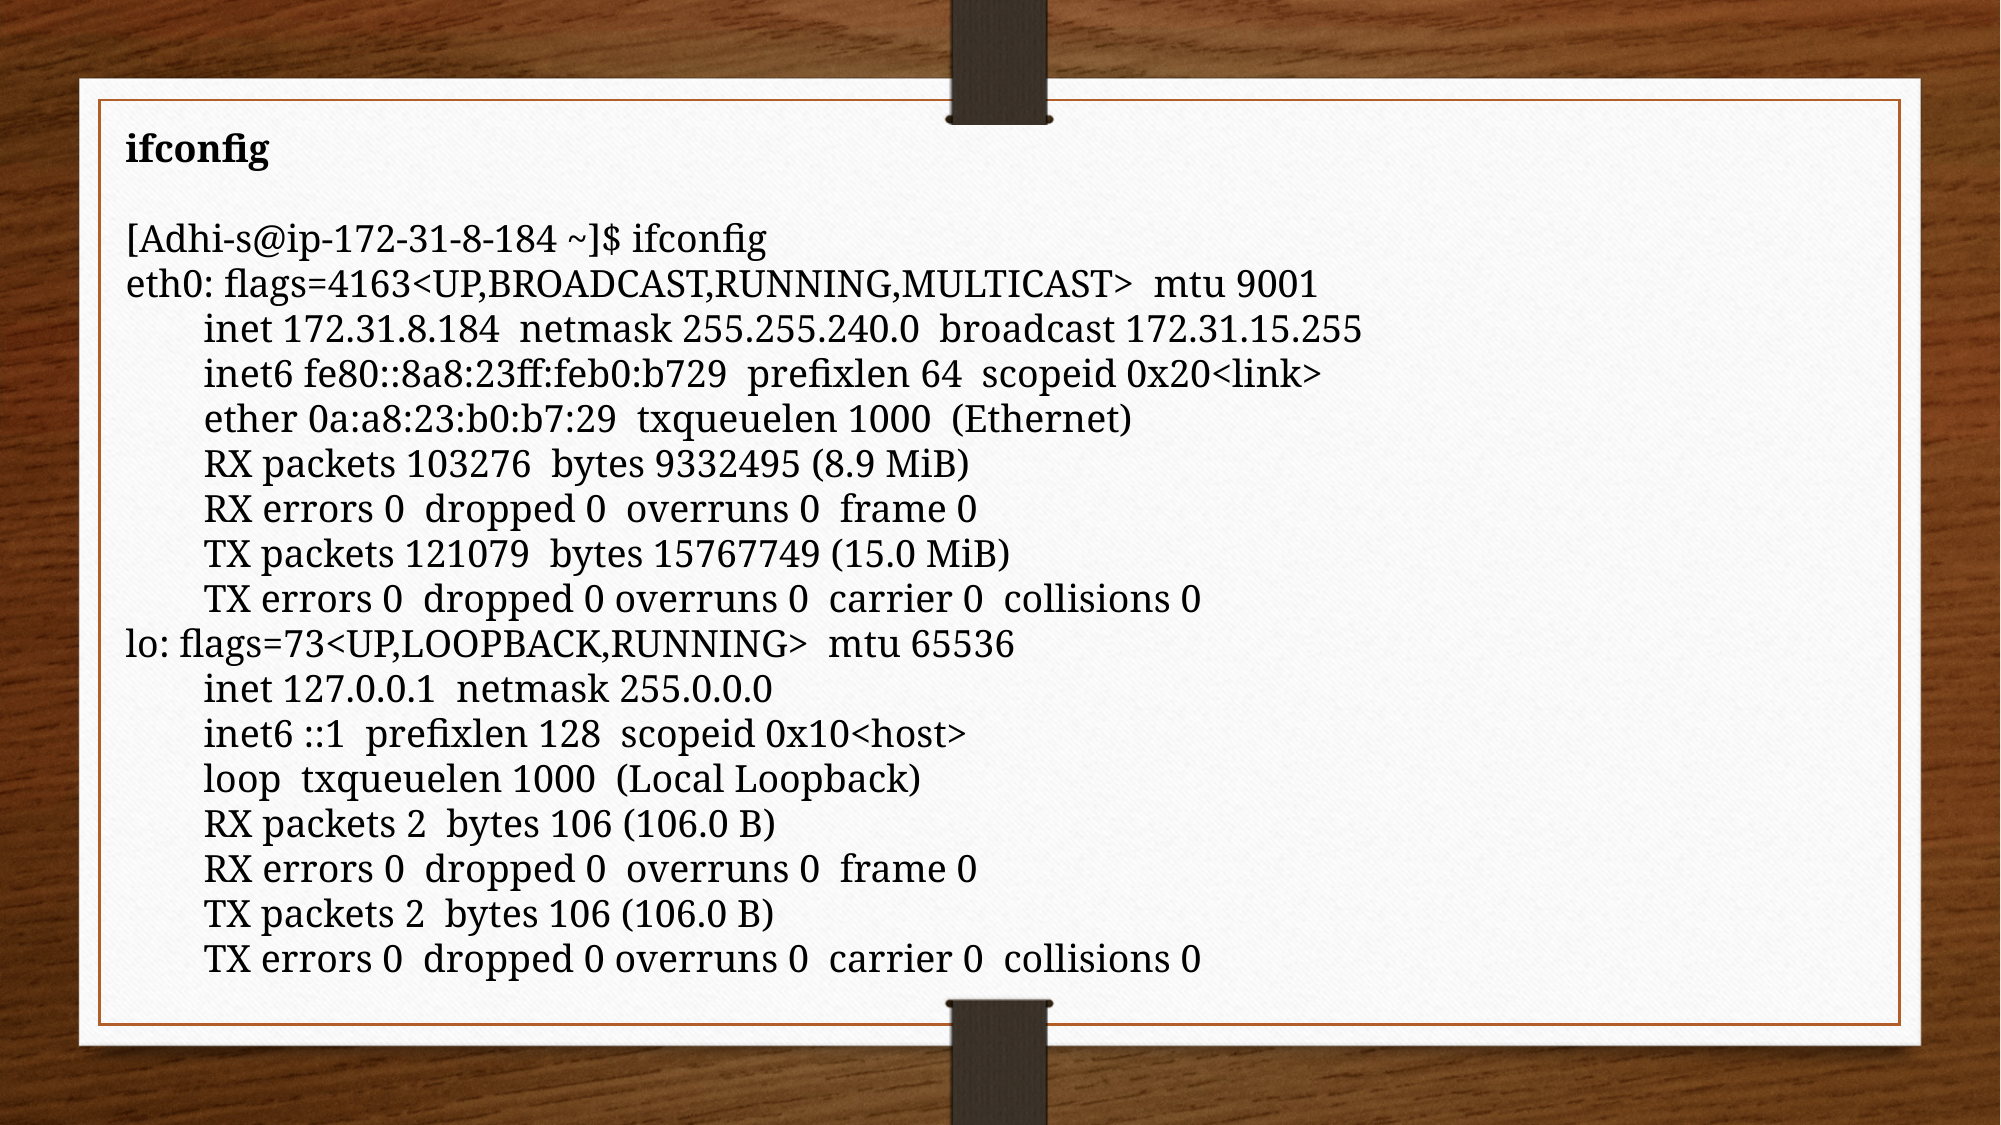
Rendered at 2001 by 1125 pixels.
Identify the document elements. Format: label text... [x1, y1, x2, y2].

picture [0, 0, 948, 1125]
text_box ifconfig [Adhi-s@ip-172-31-8-184 ~]$ ifconfig eth0: flags=4163<UP,BROADCAST,RUNNING,MULTICAST> mtu 9001 inet 172.31.8.184 netmask 255.255.240.0 broadcast 172.31.15.255 inet6 fe80::8a8:23ff:feb0:b729 prefixlen 64 scopeid 0x20<link> ether 0a:a8:23:b0:b7:29 txqueuelen 1000 (Ethernet) RX packets 103276 bytes 9332495 (8.9 MiB) RX errors 0 dropped 0 overruns 0 frame 0 TX packets 121079 bytes 15767749 (15.0 MiB) TX errors 0 dropped 0 overruns 0 carrier 0 collisions 0 lo: flags=73<UP,LOOPBACK,RUNNING> mtu 65536 inet 127.0.0.1 netmask 255.0.0.0 inet6 ::1 prefixlen 128 scopeid 0x10<host> loop txqueuelen 1000 (Local Loopback) RX packets 2 bytes 106 (106.0 B) RX errors 0 dropped 0 overruns 0 frame 0 TX packets 2 bytes 106 (106.0 B) TX errors 0 dropped 0 overruns 0 carrier 0 collisions 0 [110, 117, 1874, 988]
picture [101, 0, 2001, 1125]
